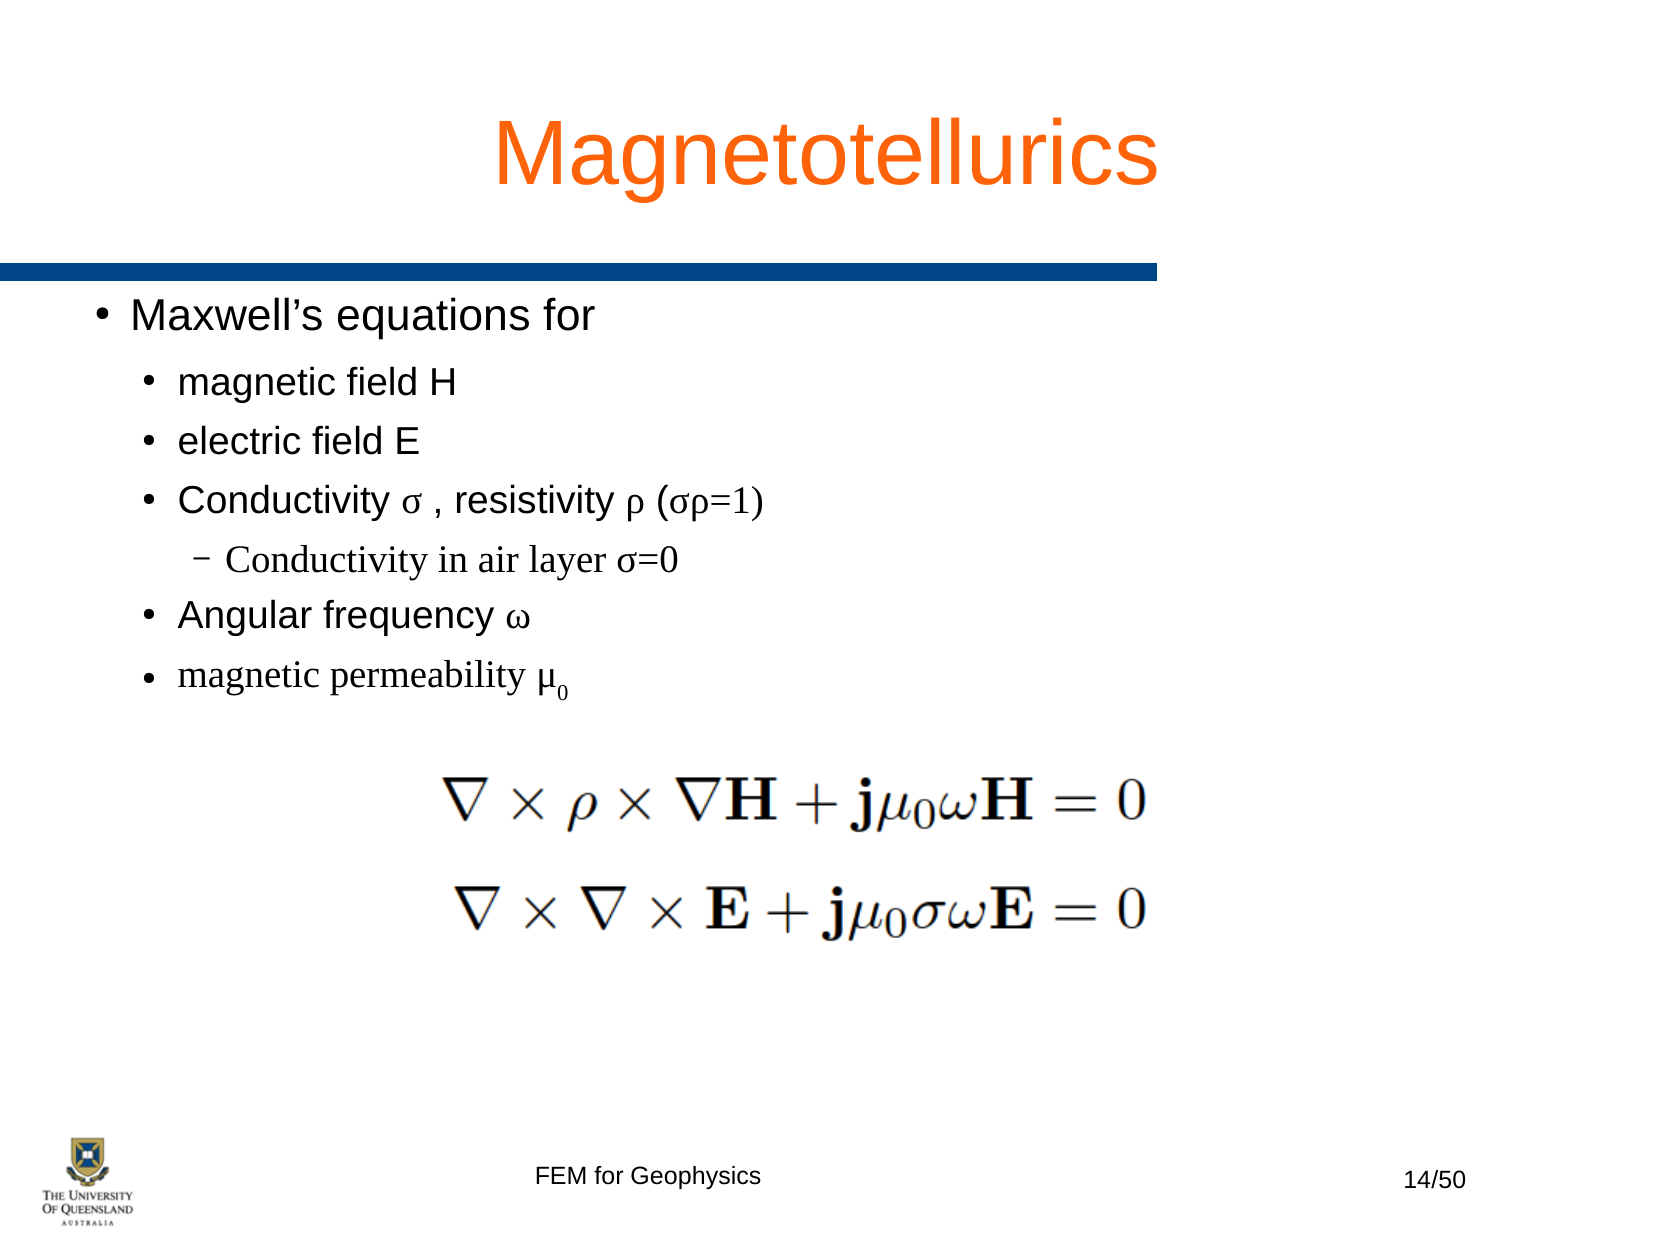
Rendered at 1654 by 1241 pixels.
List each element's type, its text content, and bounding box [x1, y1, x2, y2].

picture [377, 759, 1222, 966]
list Maxwell’s equations for magnetic field H electric field E Conductivity σ , resistivity ρ (σρ=1) Conductivity in air layer σ=0 Angular frequency ω magnetic permeability μ0 [82, 290, 1571, 706]
title Magnetotellurics [82, 49, 1571, 257]
picture [35, 1133, 142, 1235]
